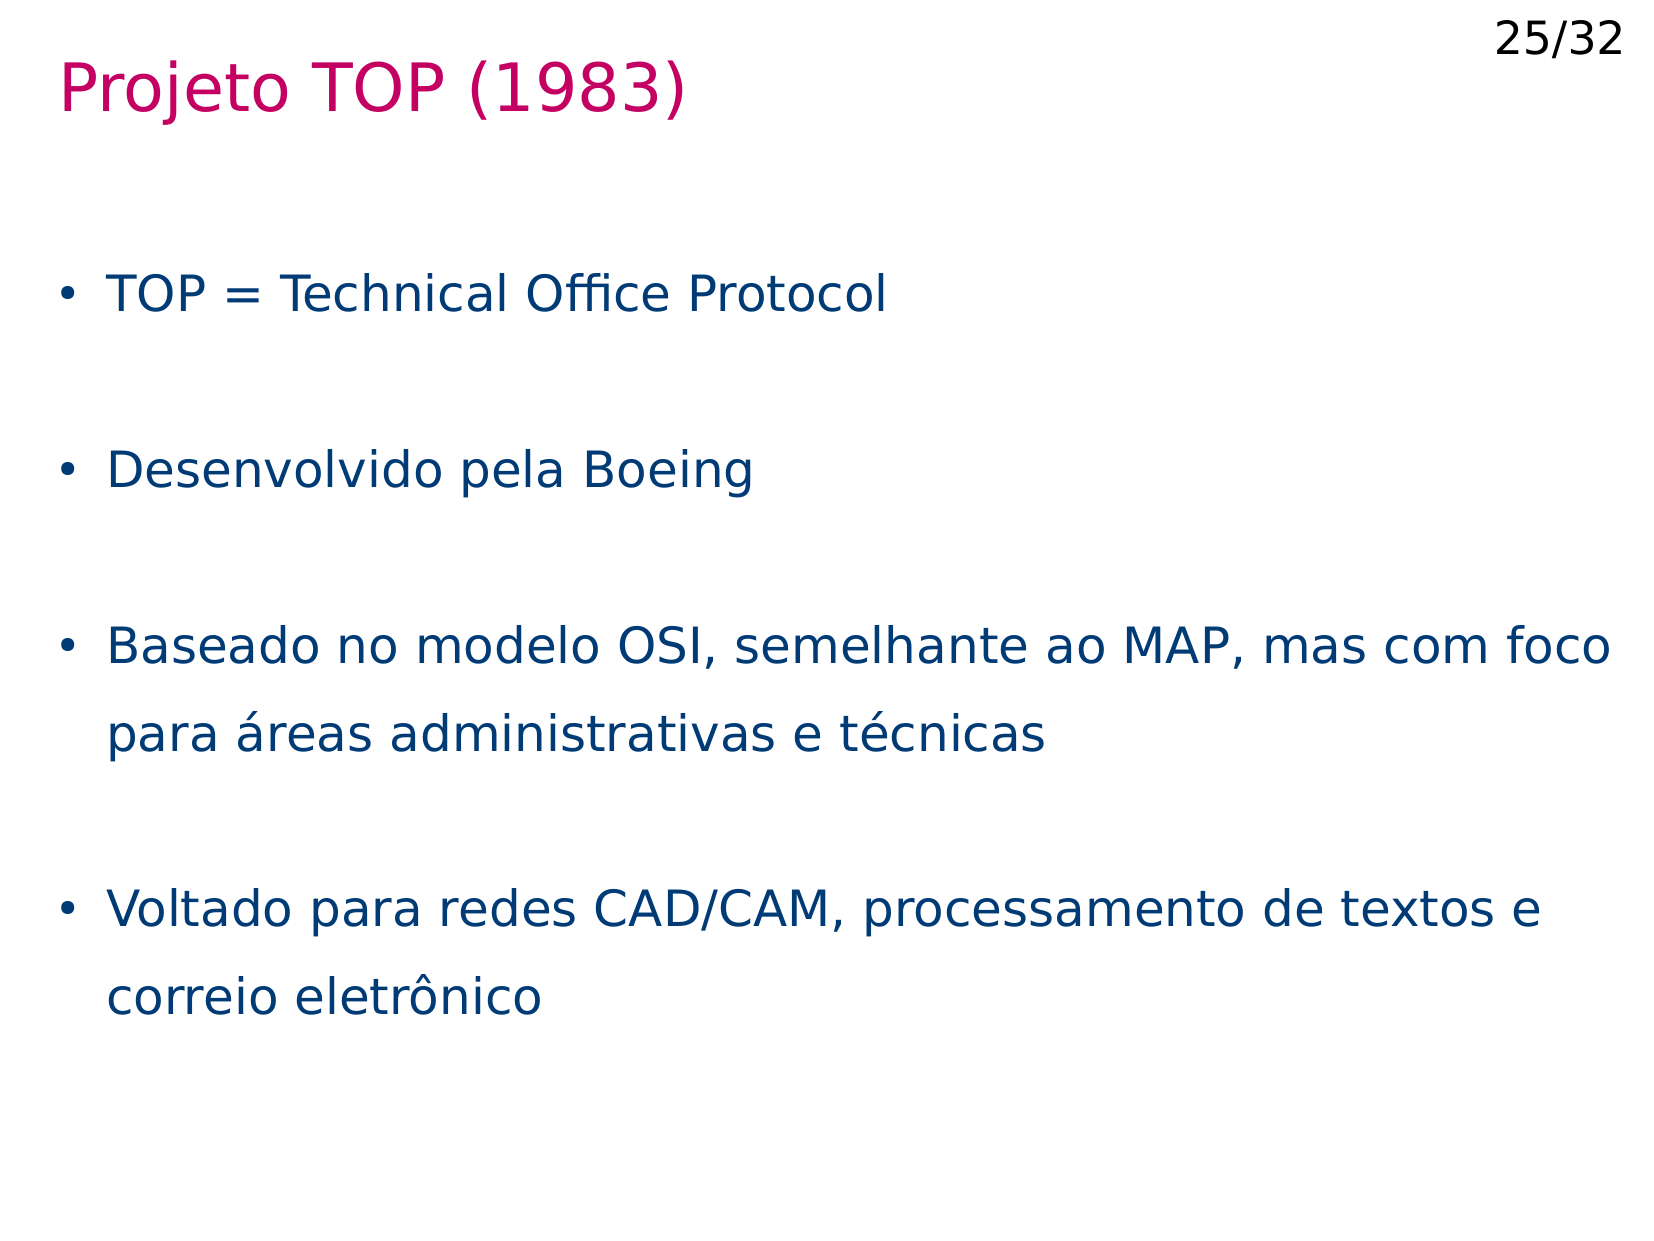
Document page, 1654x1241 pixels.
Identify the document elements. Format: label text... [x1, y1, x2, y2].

list TOP = Technical Office Protocol Desenvolvido pela Boeing Baseado no modelo OSI, semelhante ao MAP, mas com foco para áreas administrativas e técnicas Voltado para redes CAD/CAM, processamento de textos e correio eletrônico [59, 236, 1625, 1211]
title Projeto TOP (1983) [59, 29, 1625, 148]
